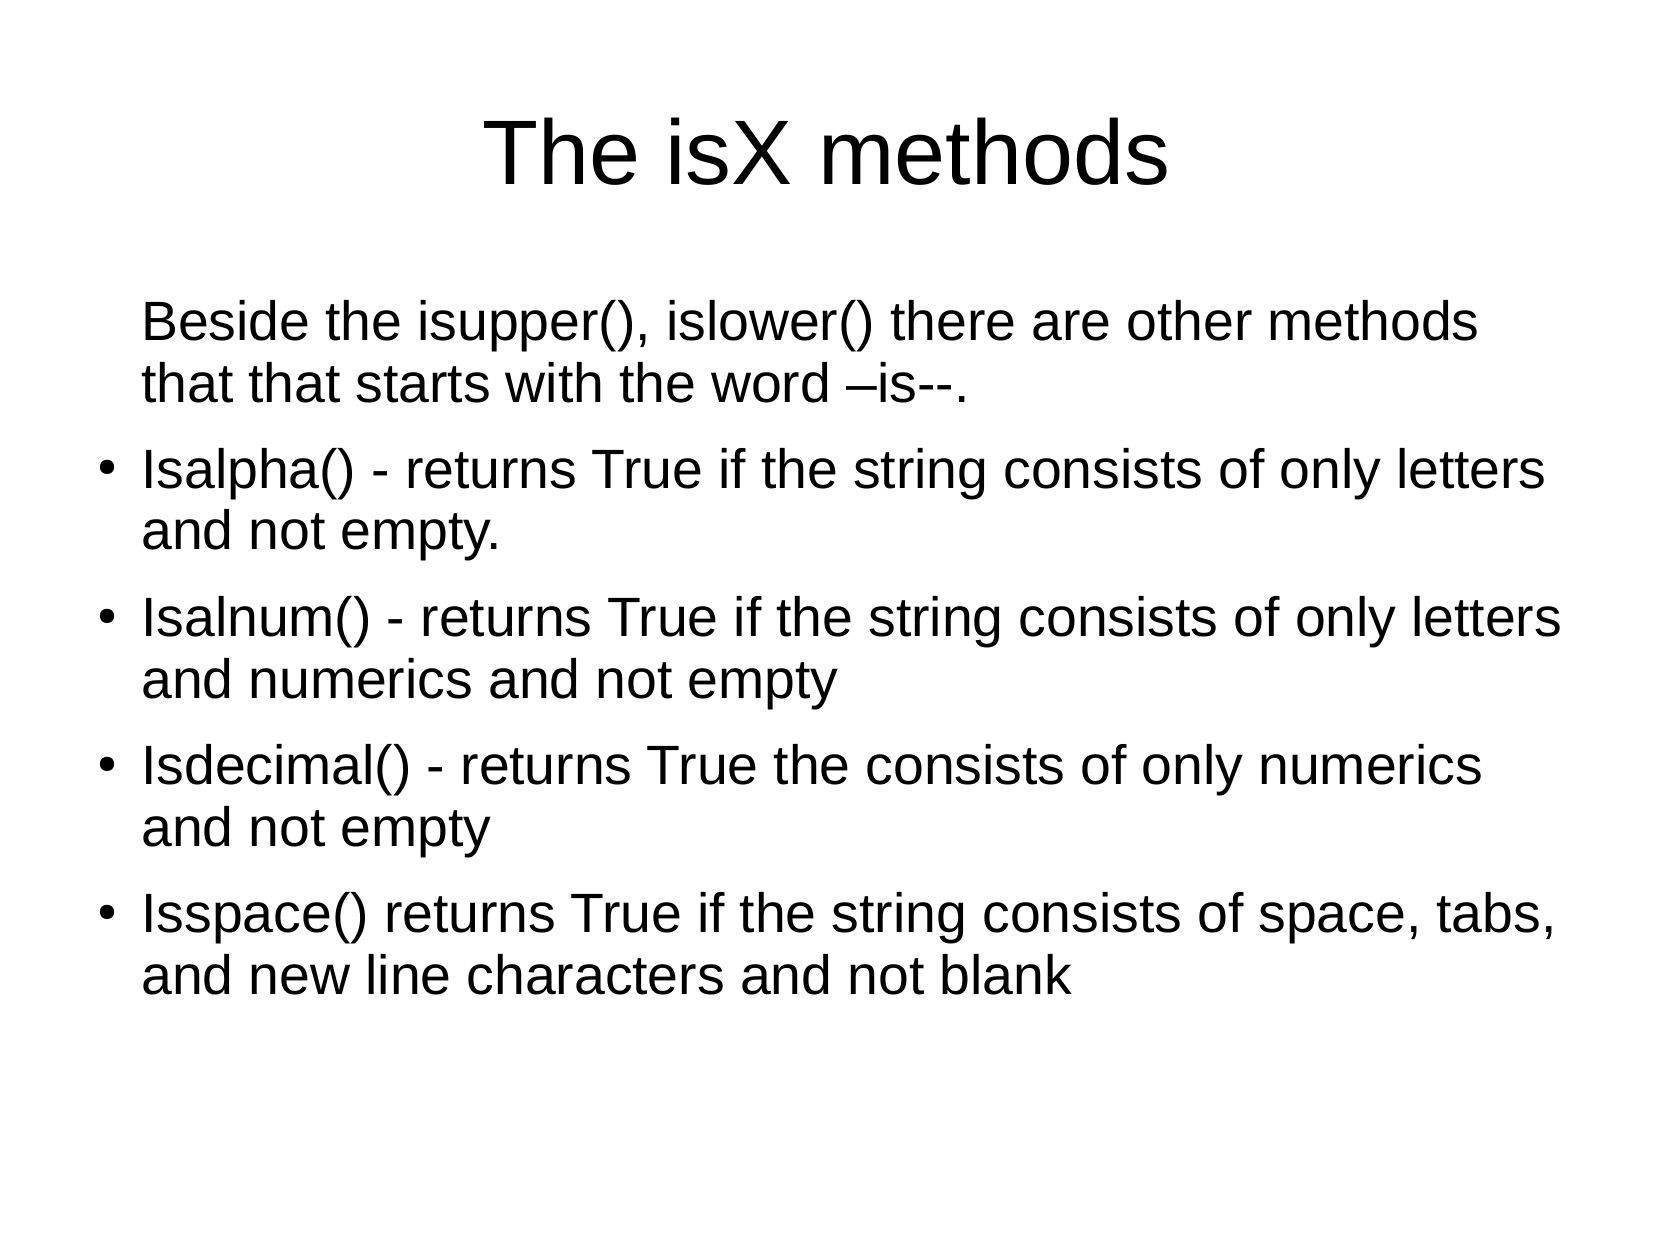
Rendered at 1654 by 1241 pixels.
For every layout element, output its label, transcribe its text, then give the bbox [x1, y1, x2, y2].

list Beside the isupper(), islower() there are other methods that that starts with the word –is--. Isalpha() - returns True if the string consists of only letters and not empty. Isalnum() - returns True if the string consists of only letters and numerics and not empty Isdecimal() - returns True the consists of only numerics and not empty Isspace() returns True if the string consists of space, tabs, and new line characters and not blank [82, 290, 1571, 1010]
title The isX methods [82, 49, 1571, 257]
